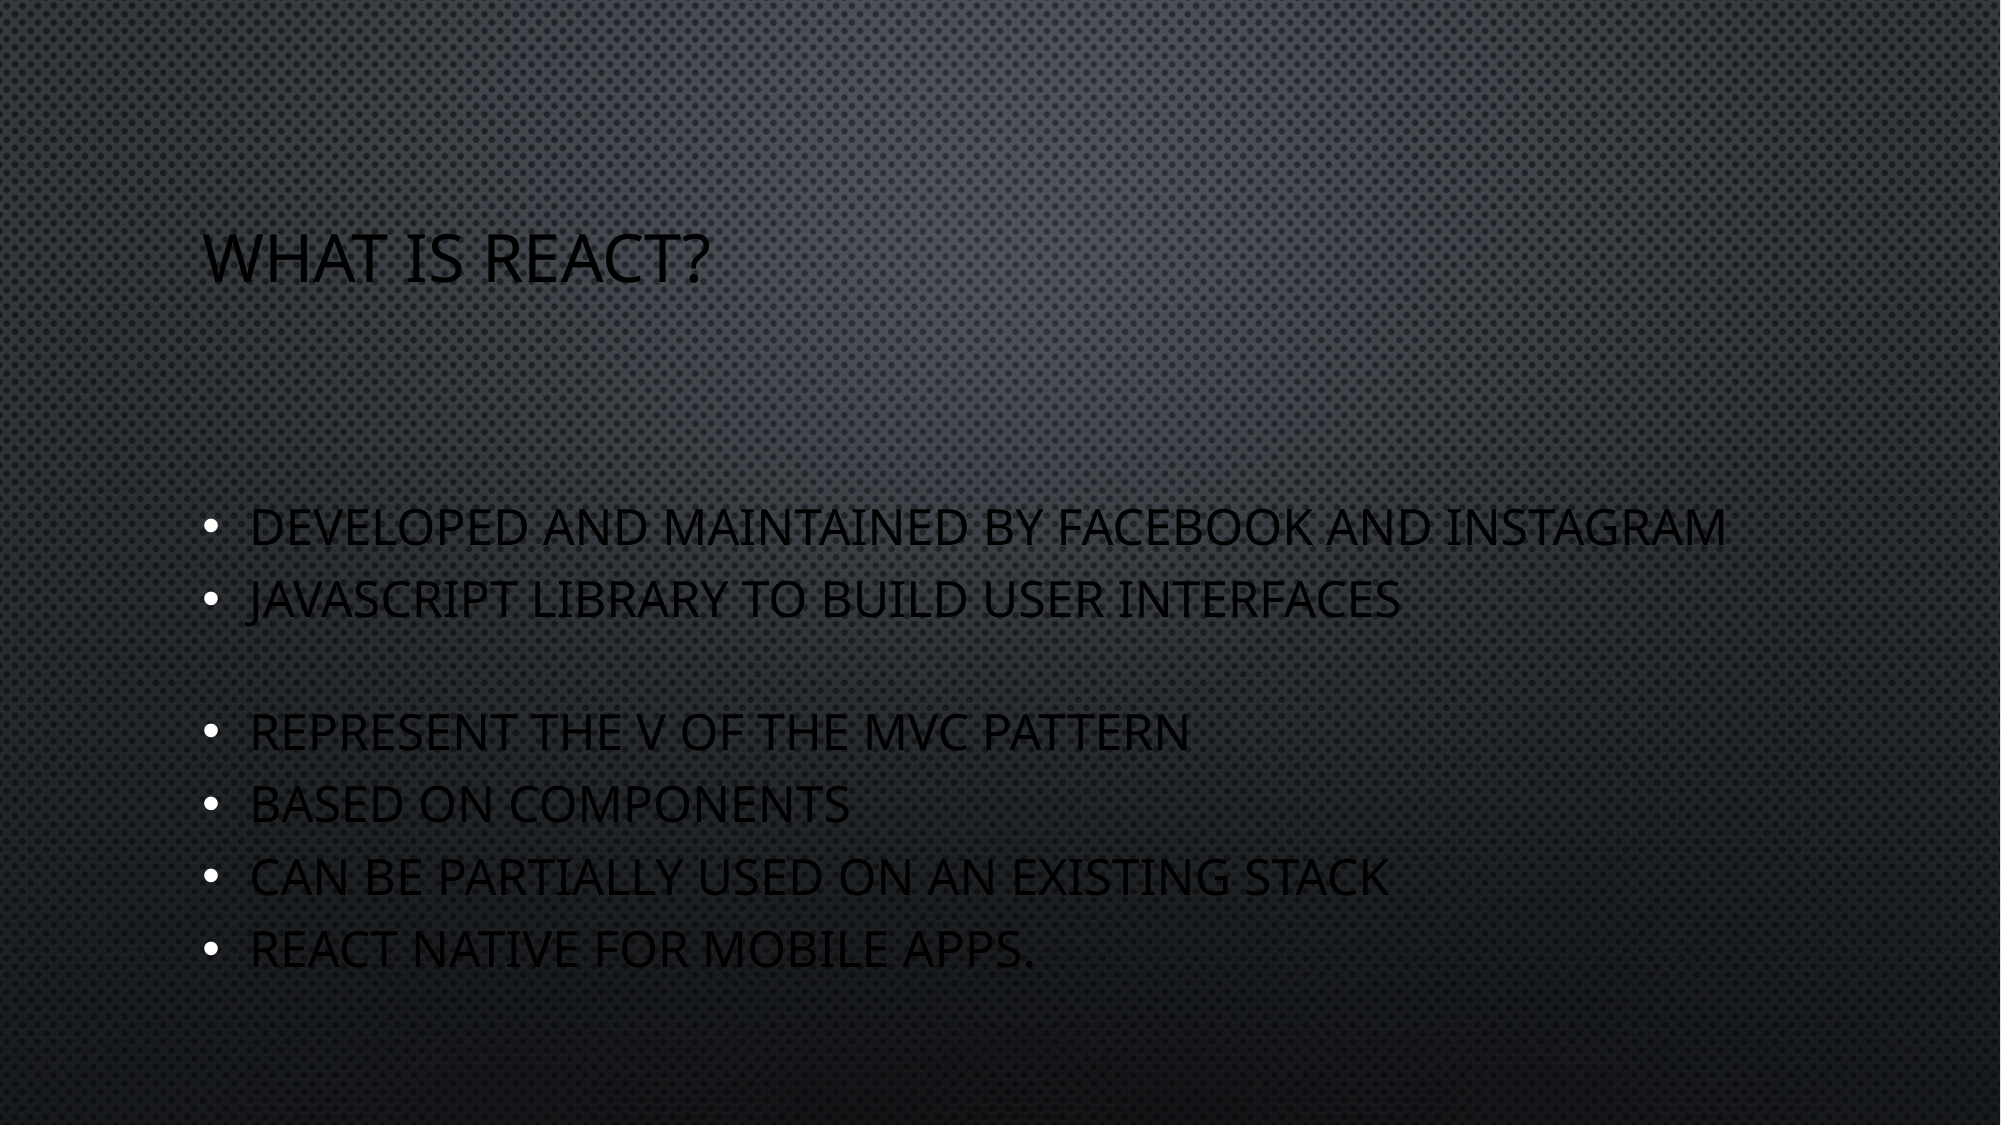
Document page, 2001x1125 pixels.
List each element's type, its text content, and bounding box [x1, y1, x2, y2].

title What is React? [187, 99, 1813, 413]
list Developed and maintained by Facebook and Instagram JavaScript library to build User Interfaces Represent the V of the MVC pattern Based on Components Can be partially used on an existing stack React Native for mobile apps. [187, 437, 1813, 1036]
